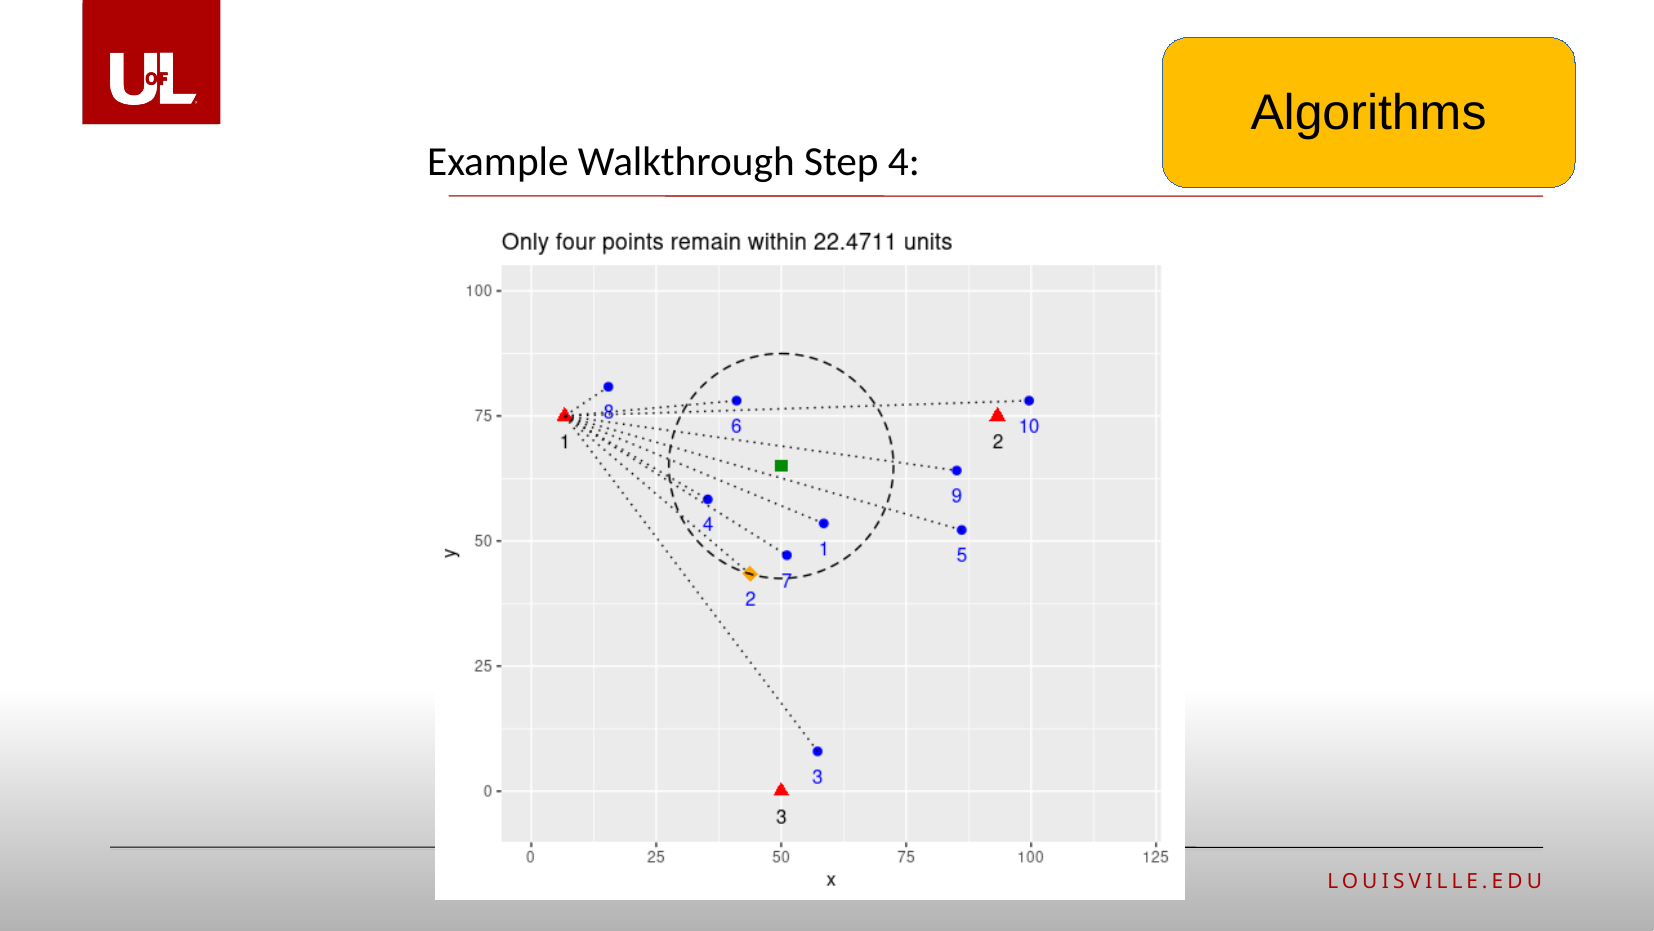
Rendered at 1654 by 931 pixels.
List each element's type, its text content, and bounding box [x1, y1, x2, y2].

picture [110, 52, 198, 105]
picture [435, 225, 1185, 901]
title Example Walkthrough Step 4: [427, 134, 1544, 197]
text_box Algorithms [1162, 37, 1576, 188]
